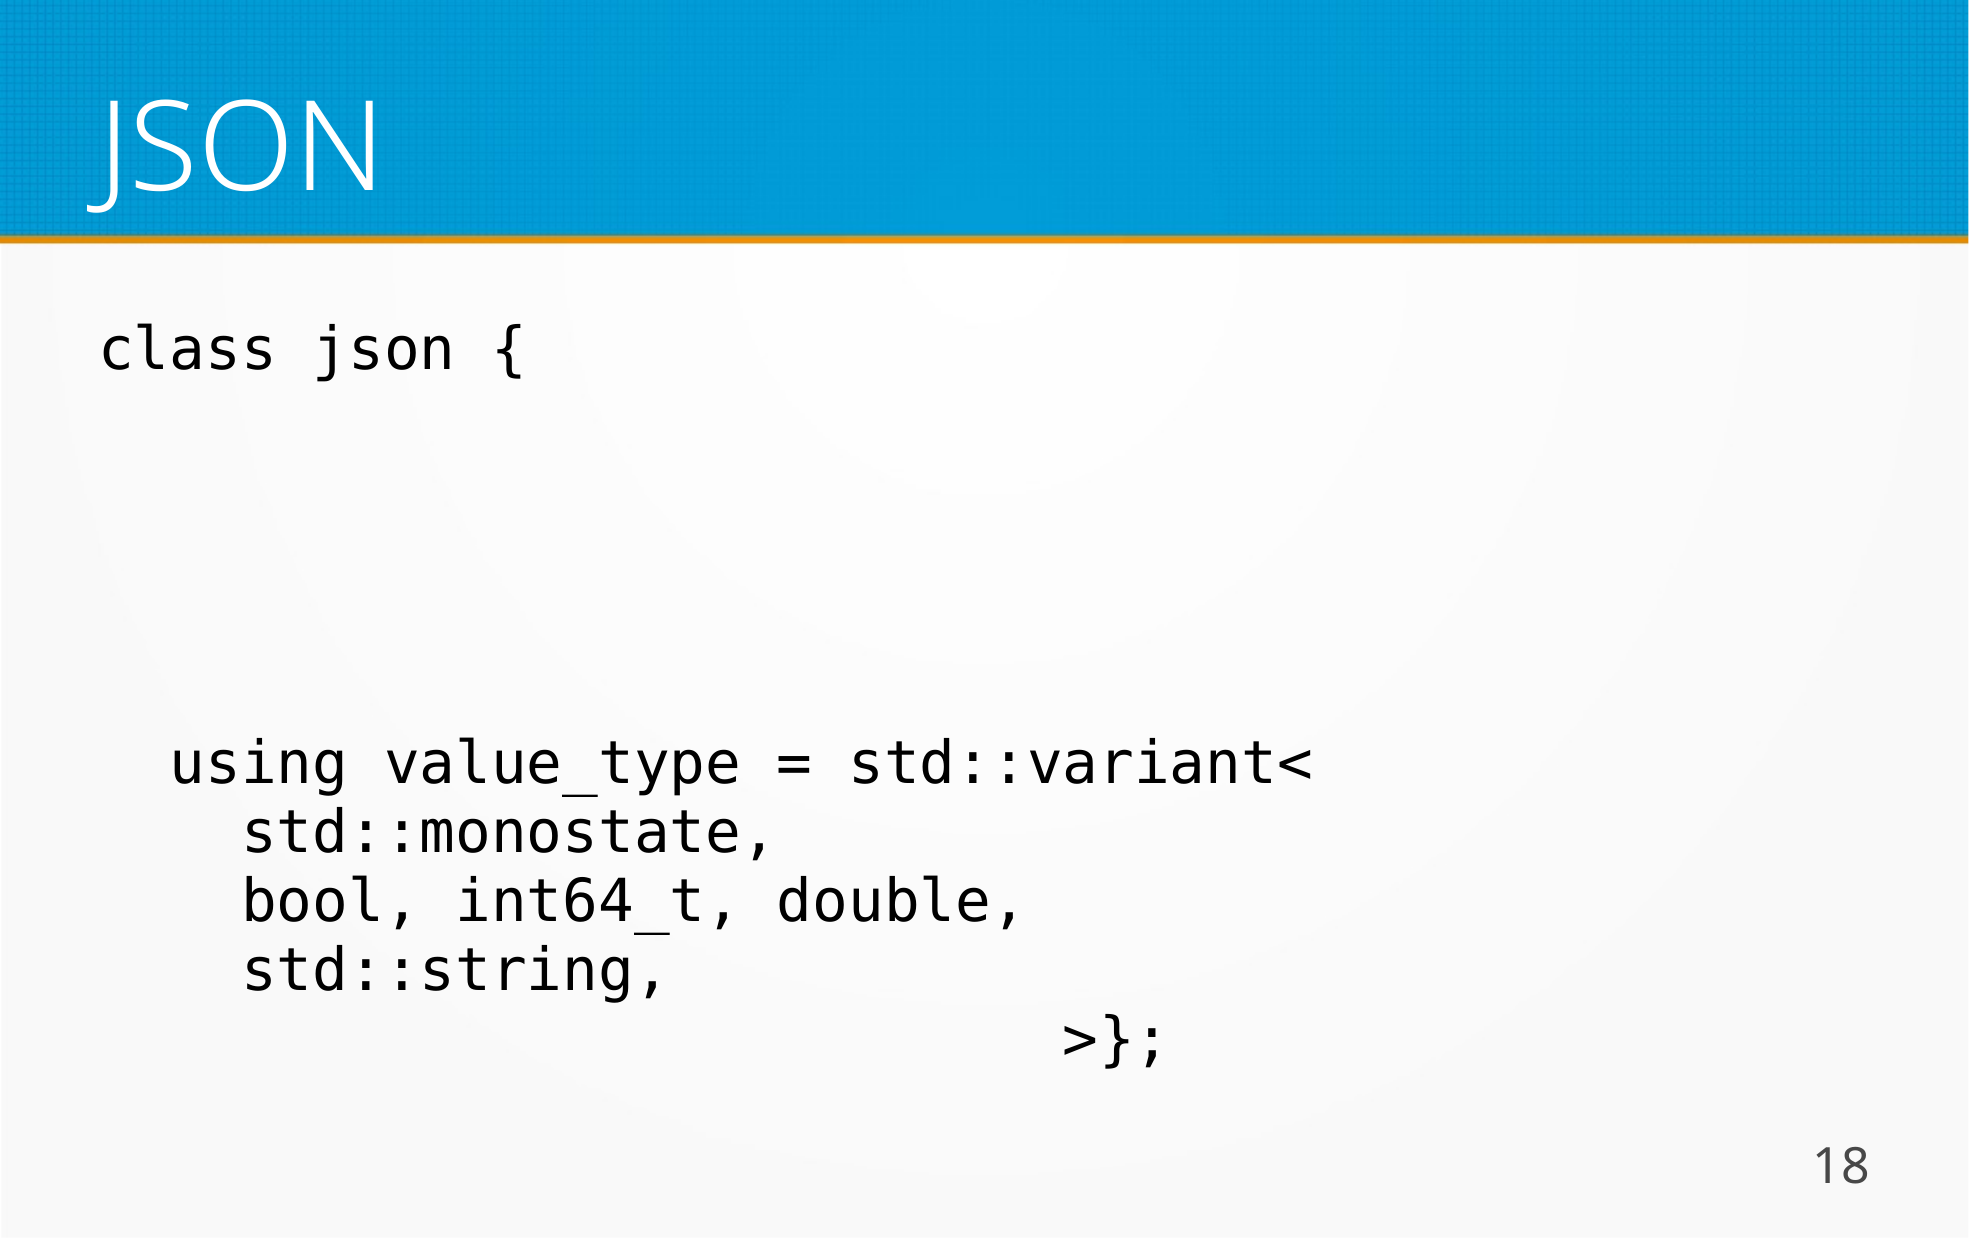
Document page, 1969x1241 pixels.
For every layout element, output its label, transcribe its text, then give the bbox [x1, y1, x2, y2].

list class json { using value_type = std::variant< std::monostate, bool, int64_t, double, std::string, >}; [98, 315, 1861, 1081]
picture [0, 233, 1969, 1241]
title JSON [98, 19, 1870, 227]
